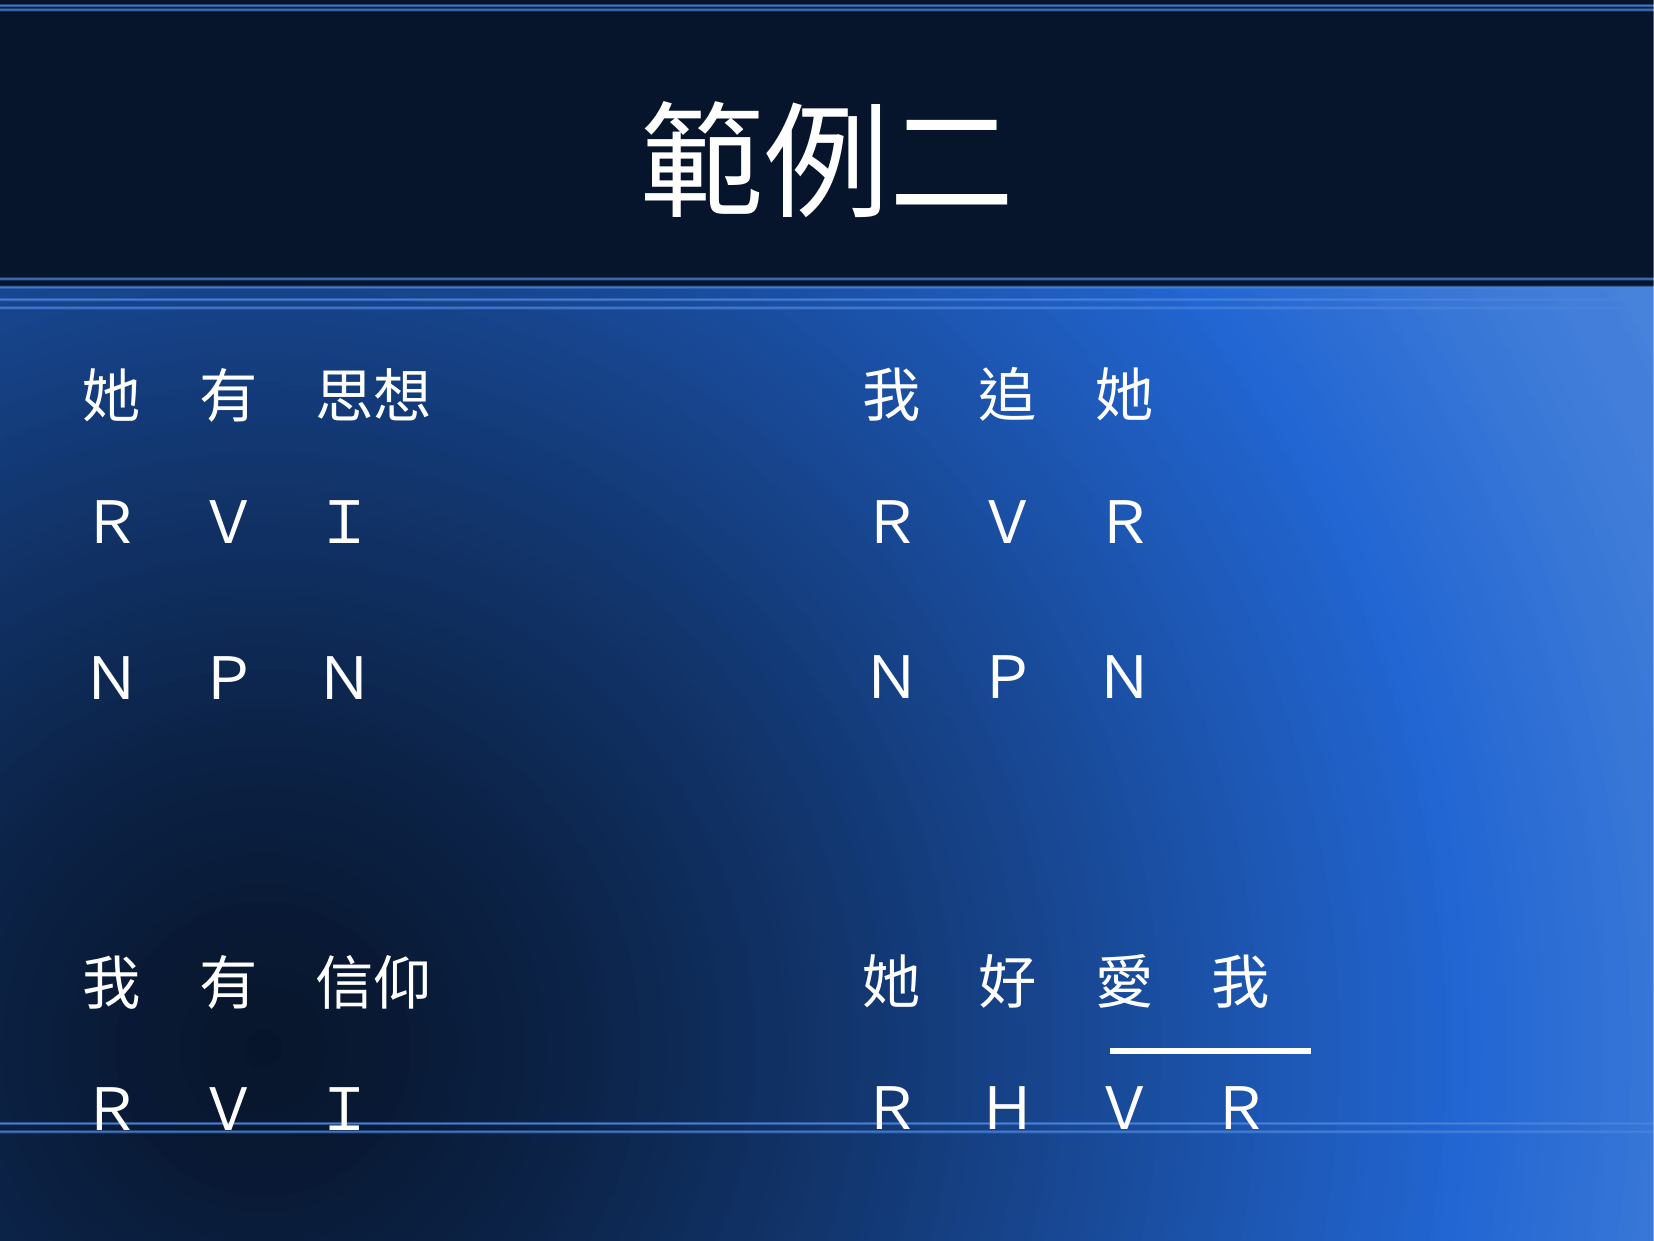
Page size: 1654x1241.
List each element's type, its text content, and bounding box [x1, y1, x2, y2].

list 她 有 思想 Ｒ Ｖ Ｉ Ｎ Ｐ Ｎ 我 有 信仰 Ｒ Ｖ Ｉ Ｎ Ｐ Ｎ [82, 307, 626, 1241]
list 我 追 她 Ｒ Ｖ Ｒ Ｎ Ｐ Ｎ 她 好 愛 我 Ｒ Ｈ Ｖ Ｒ Ｎ ＰＰ ＰＮ Ｎ [862, 307, 1406, 1241]
picture [0, 0, 1654, 1241]
title 範例二 [82, 49, 1571, 257]
